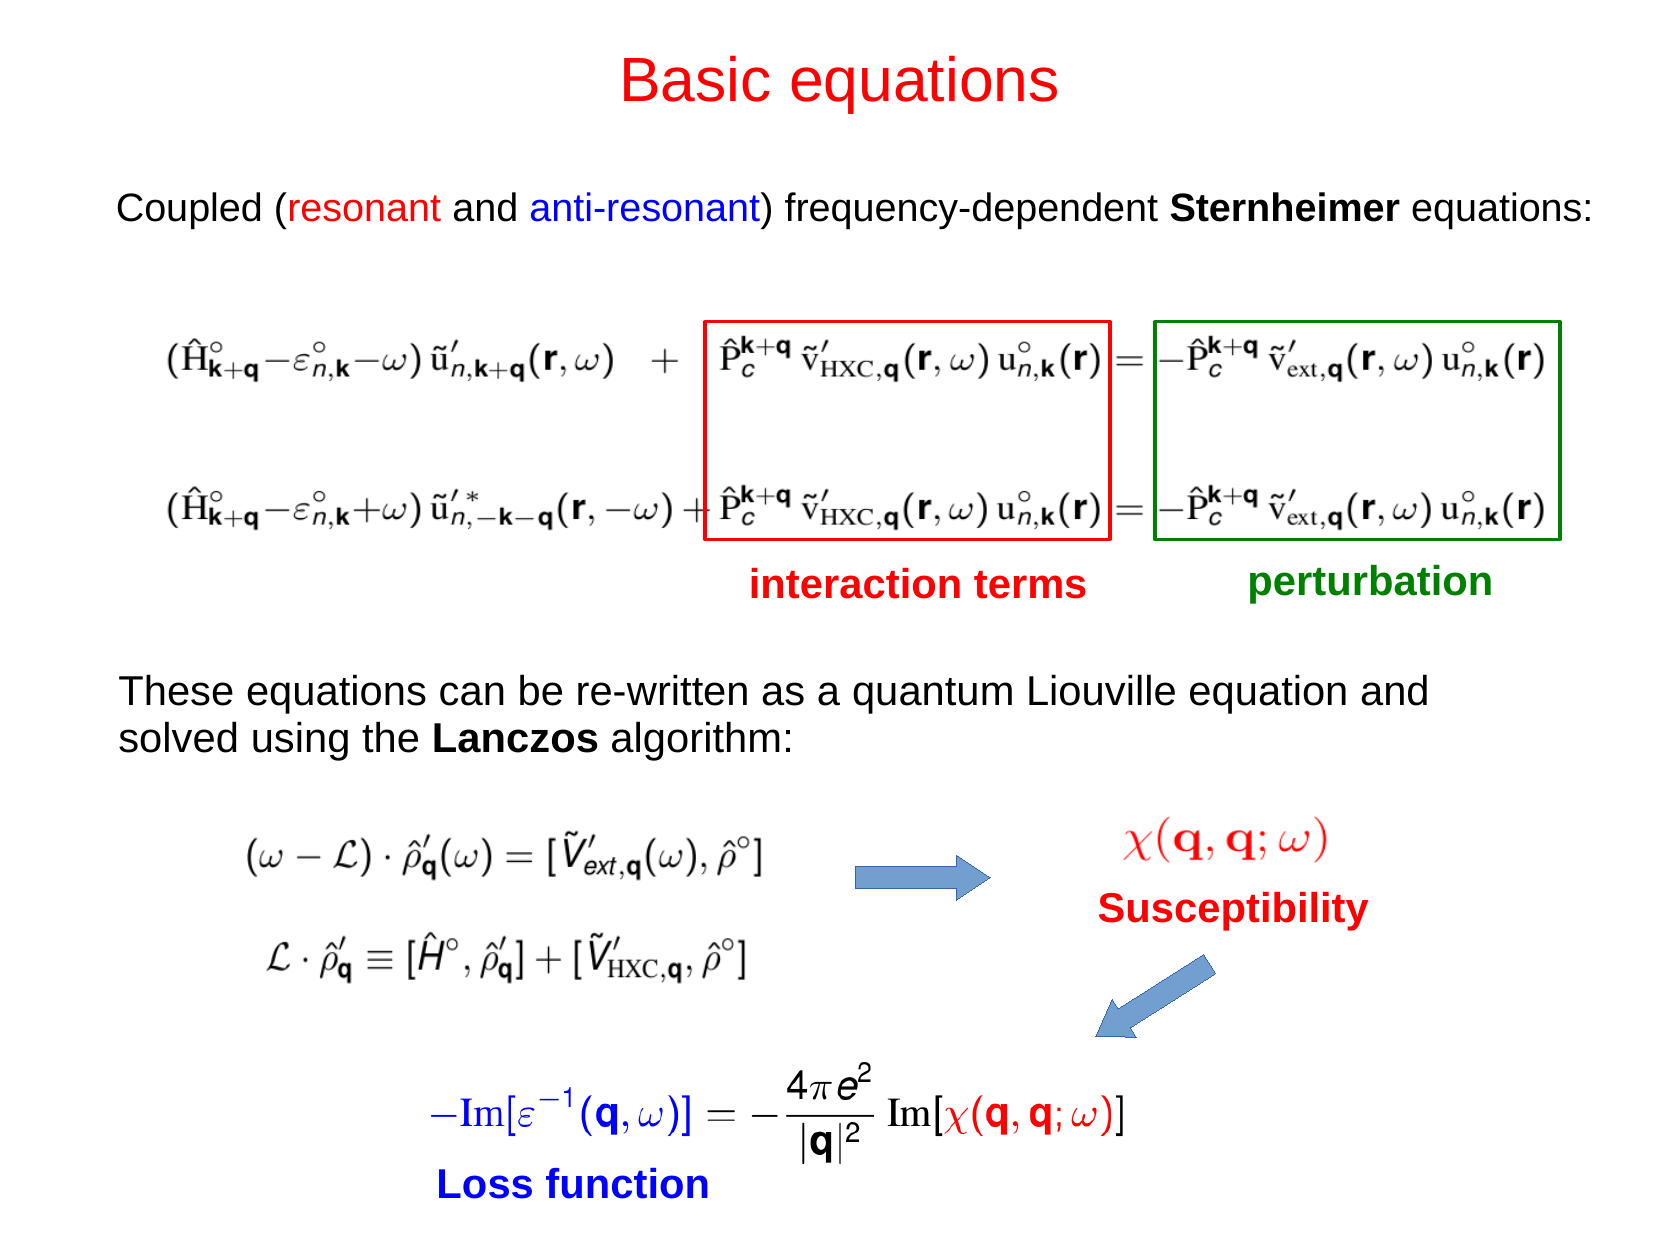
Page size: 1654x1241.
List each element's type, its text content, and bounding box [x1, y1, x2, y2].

picture [153, 307, 1546, 555]
text_box [855, 855, 991, 901]
list These equations can be re-written as a quantum Liouville equation and solved using the Lanczos algorithm: [47, 668, 1536, 738]
list Loss function [354, 1161, 743, 1241]
list interaction terms [678, 560, 1129, 668]
list perturbation [1165, 557, 1554, 648]
picture [1157, 323, 1546, 538]
list Coupled (resonant and anti-resonant) frequency-dependent Sternheimer equations: [45, 185, 1636, 301]
picture [1109, 803, 1335, 874]
picture [420, 1046, 1141, 1182]
picture [228, 806, 769, 901]
title Basic equations [84, 9, 1573, 151]
picture [255, 907, 748, 1006]
list Susceptibility [1015, 885, 1405, 976]
text_box [1095, 954, 1216, 1038]
